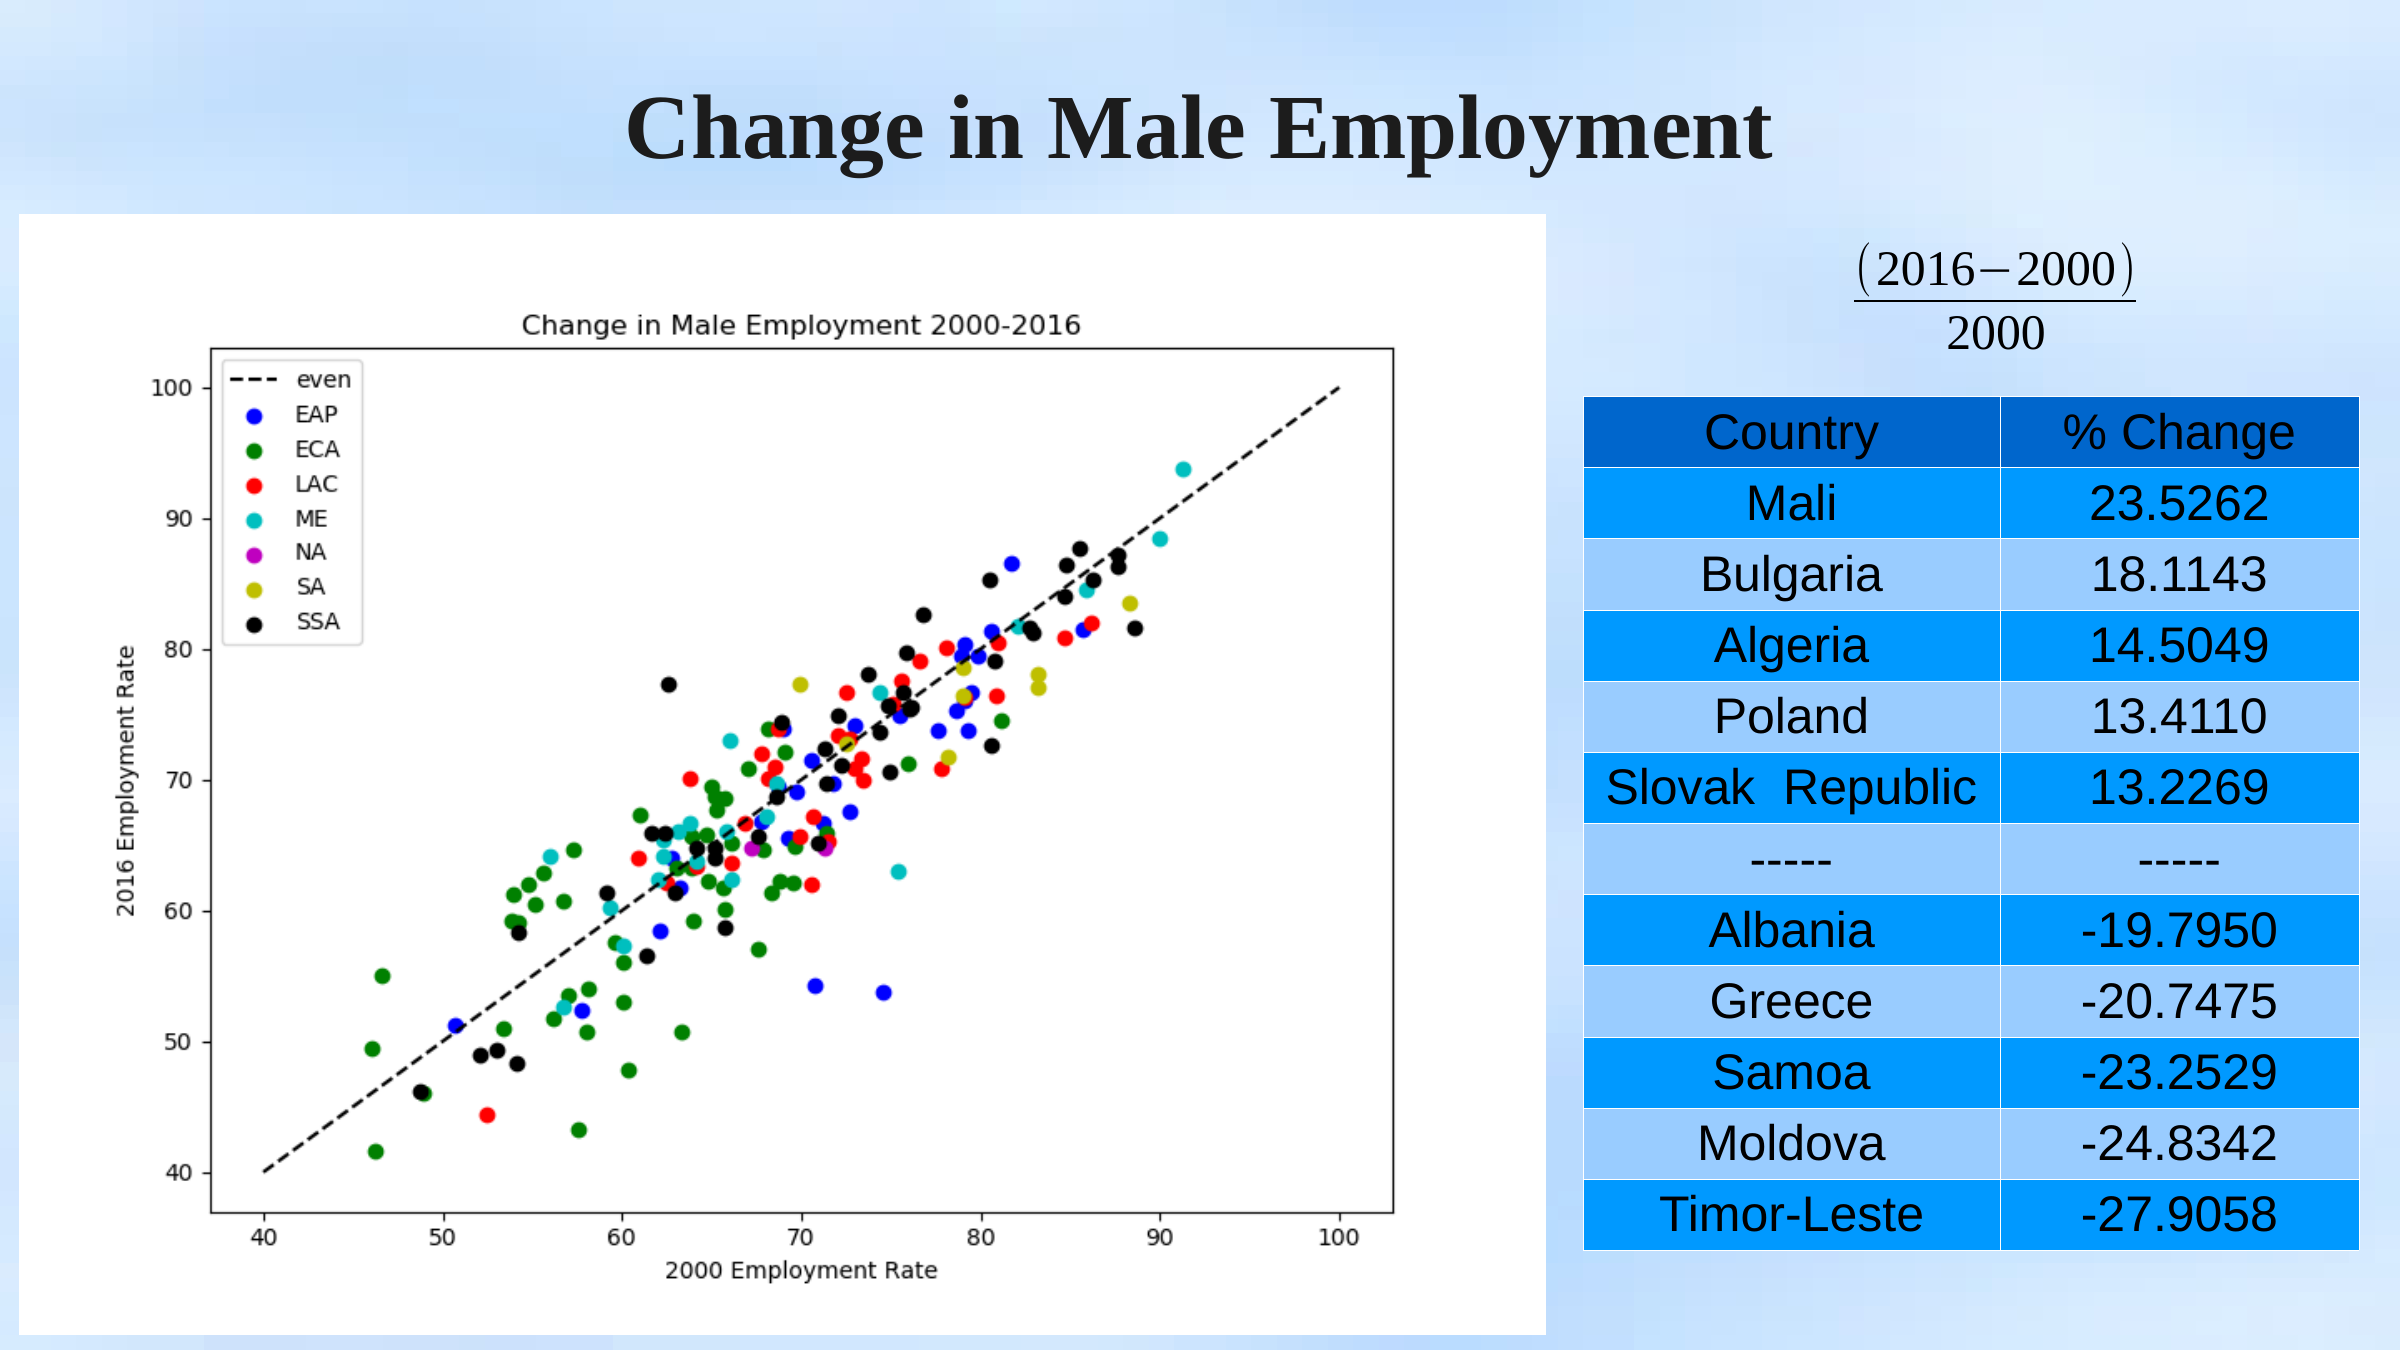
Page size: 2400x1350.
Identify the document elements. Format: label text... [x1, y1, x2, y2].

table_cell Slovak Republic [1584, 753, 2000, 823]
table_cell -19.7950 [2001, 895, 2359, 965]
table_cell Greece [1584, 966, 2000, 1037]
table_cell 13.4110 [2001, 682, 2359, 752]
table_cell Poland [1584, 682, 2000, 752]
table_cell Samoa [1584, 1038, 2000, 1108]
table_cell Moldova [1584, 1109, 2000, 1179]
chart [1846, 240, 2146, 361]
table_header Country [1584, 397, 2000, 467]
table_cell -23.2529 [2001, 1038, 2359, 1108]
table_cell Mali [1584, 468, 2000, 538]
table_header % Change [2001, 397, 2359, 467]
table_cell 18.1143 [2001, 539, 2359, 610]
table_cell 14.5049 [2001, 611, 2359, 681]
table_cell Bulgaria [1584, 539, 2000, 610]
table_cell Algeria [1584, 611, 2000, 681]
table_cell Timor-Leste [1584, 1180, 2000, 1250]
table_cell Albania [1584, 895, 2000, 965]
table_cell 13.2269 [2001, 753, 2359, 823]
table_cell ----- [1584, 824, 2000, 894]
table_cell -24.8342 [2001, 1109, 2359, 1179]
table_cell -20.7475 [2001, 966, 2359, 1037]
table_cell -27.9058 [2001, 1180, 2359, 1250]
title Change in Male Employment [120, 15, 2281, 241]
table_cell ----- [2001, 824, 2359, 894]
picture [0, 0, 2400, 1350]
table_cell 23.5262 [2001, 468, 2359, 538]
